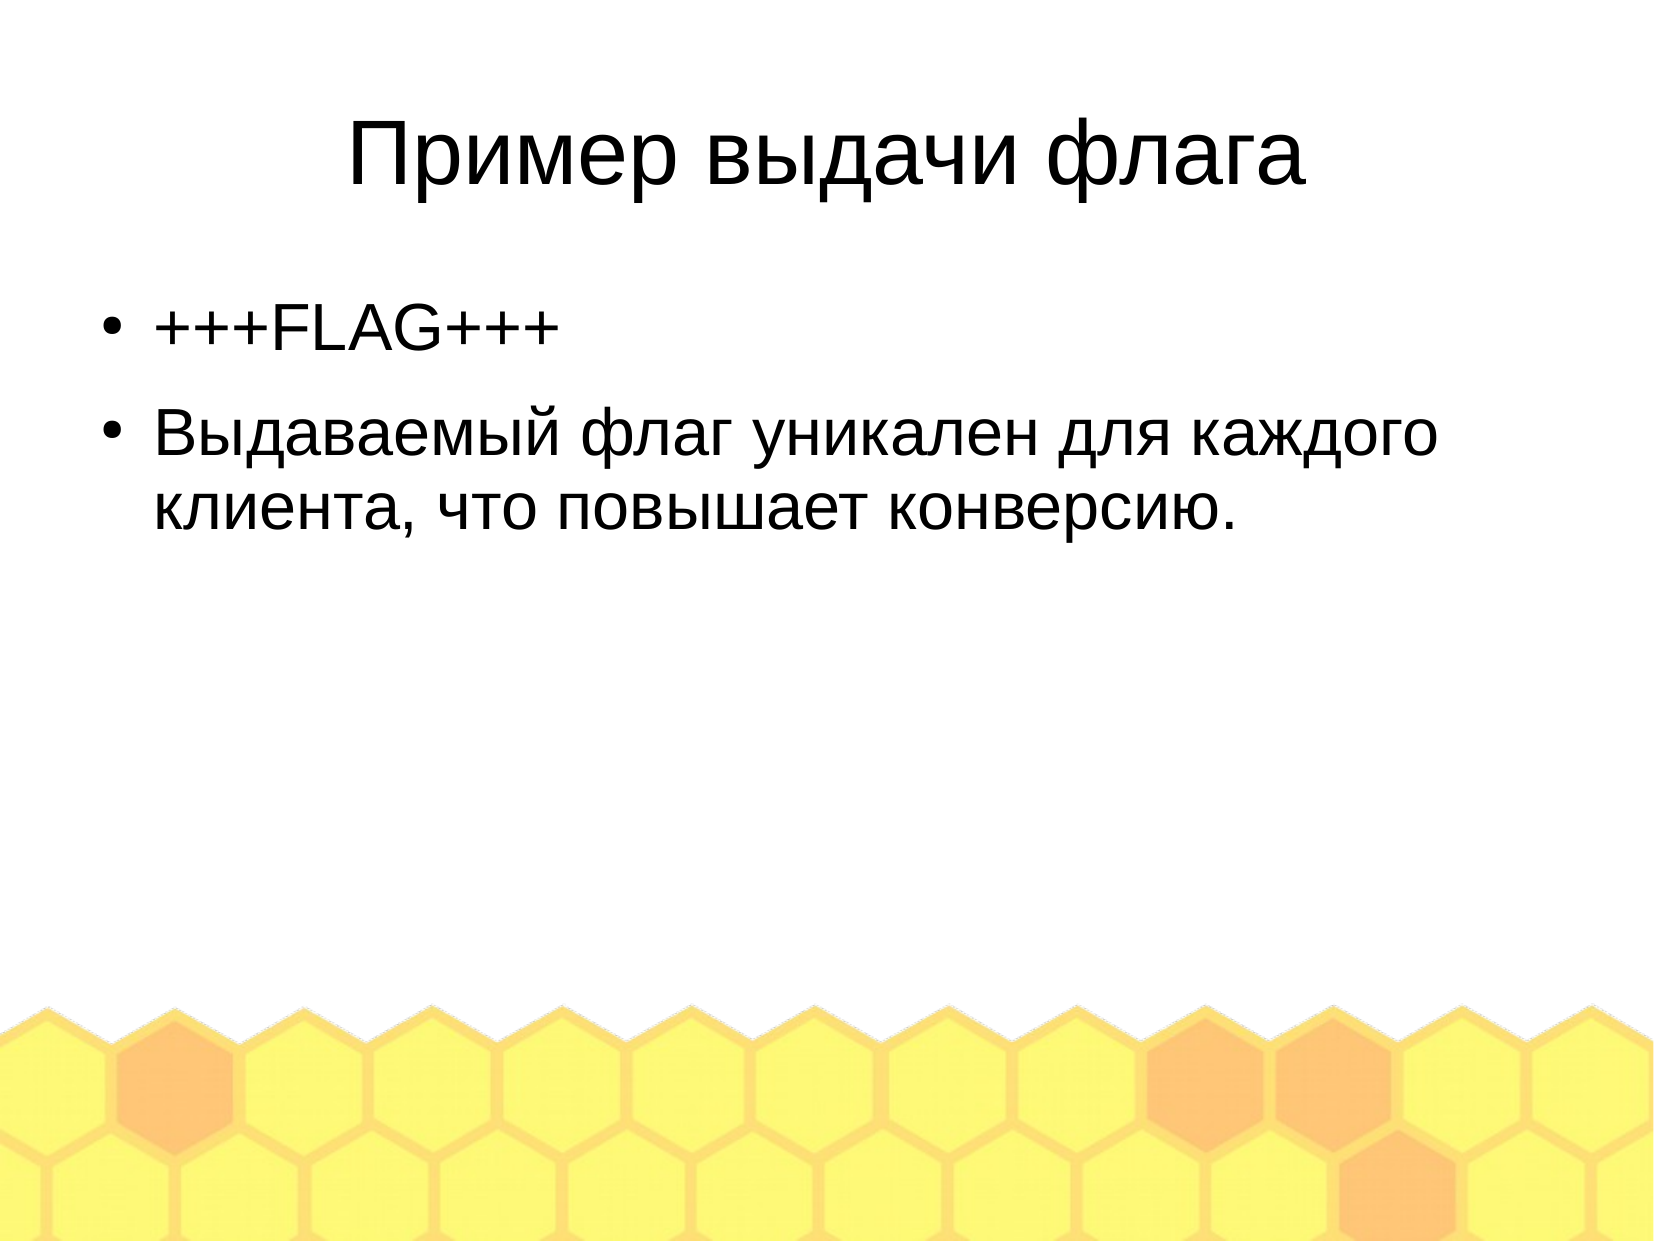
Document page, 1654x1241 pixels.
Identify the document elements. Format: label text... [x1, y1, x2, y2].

picture [0, 1001, 1654, 1241]
list +++FLAG+++ Выдаваемый флаг уникален для каждого клиента, что повышает конверсию. [82, 290, 1571, 1010]
title Пример выдачи флага [82, 49, 1571, 257]
